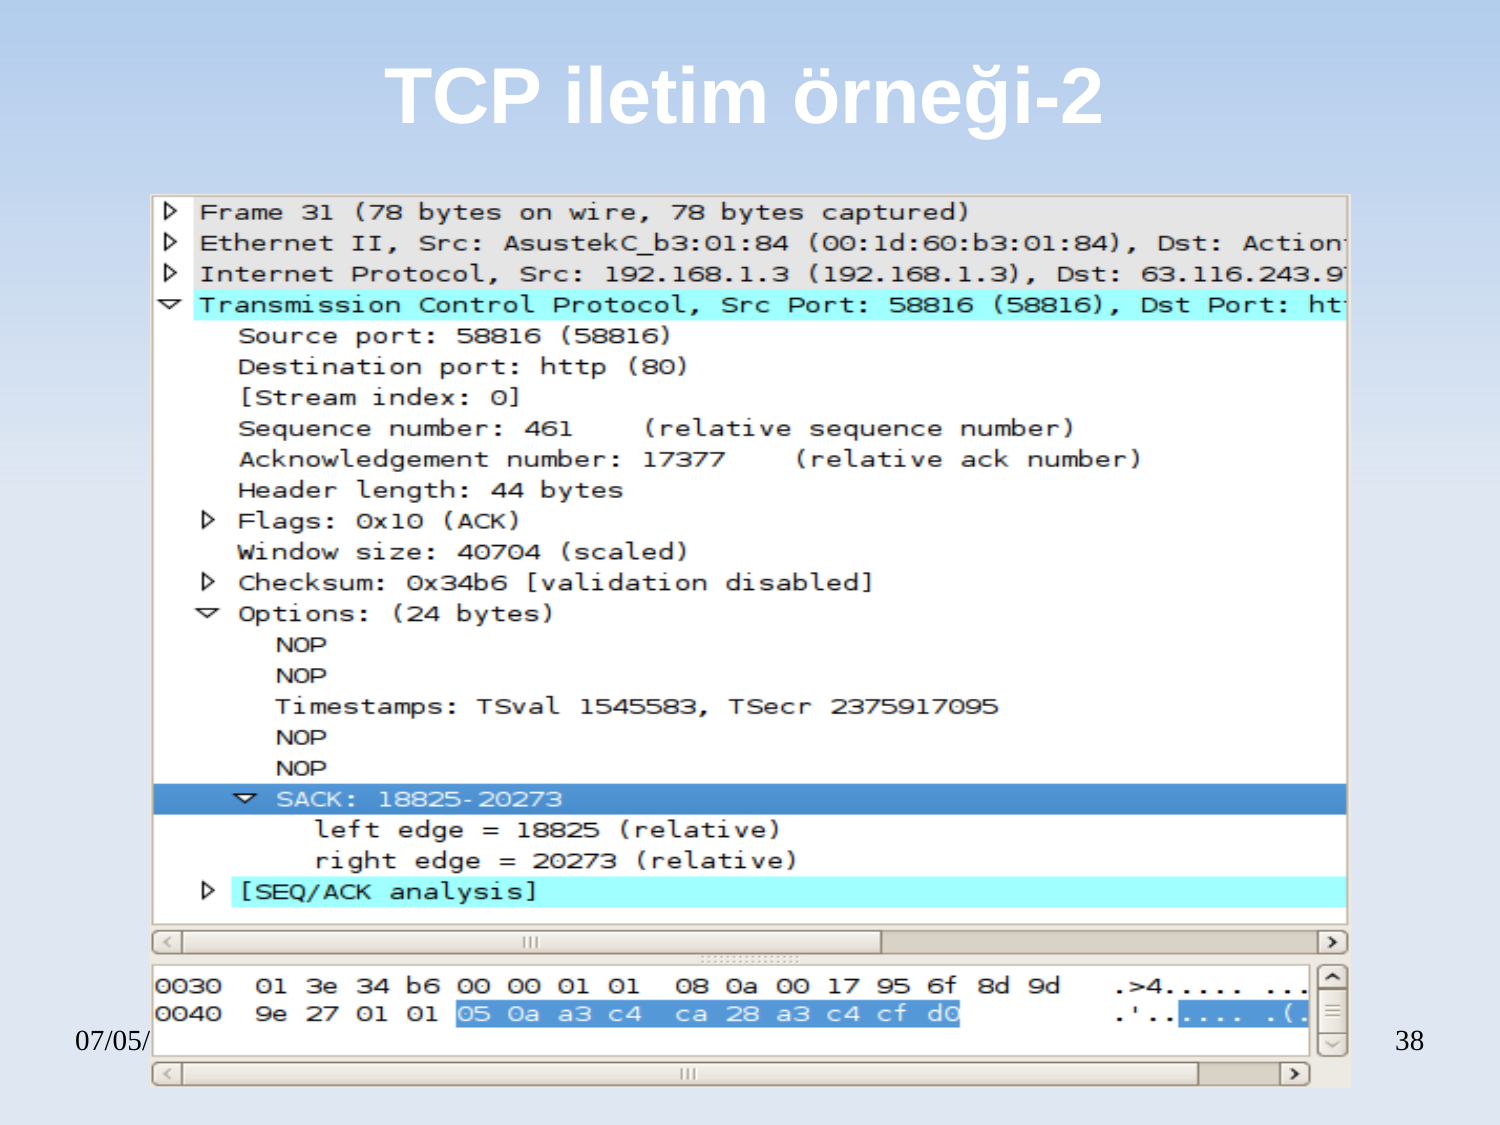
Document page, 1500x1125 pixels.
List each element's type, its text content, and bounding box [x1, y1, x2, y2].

picture [0, 0, 1500, 1125]
title TCP iletim örneği-2 [69, 0, 1420, 188]
